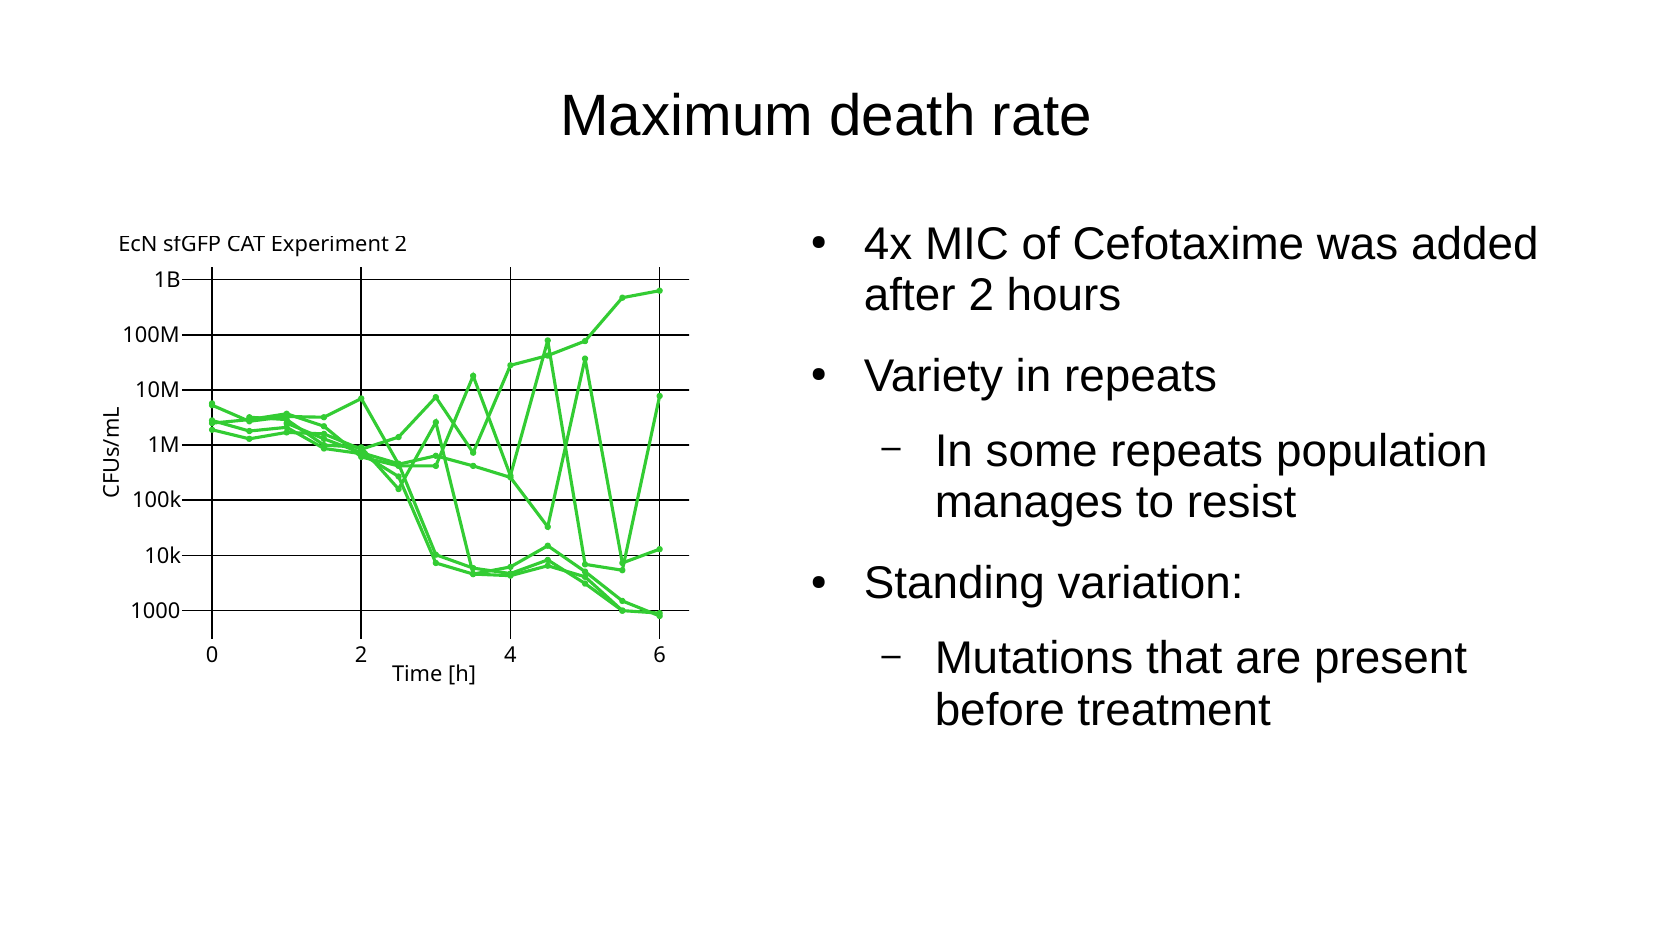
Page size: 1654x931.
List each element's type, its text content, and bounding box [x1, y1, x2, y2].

picture [88, 236, 690, 717]
title Maximum death rate [82, 37, 1571, 193]
list 4x MIC of Cefotaxime was added after 2 hours Variety in repeats In some repeats population manages to resist Standing variation: Mutations that are present before treatment [792, 217, 1571, 758]
